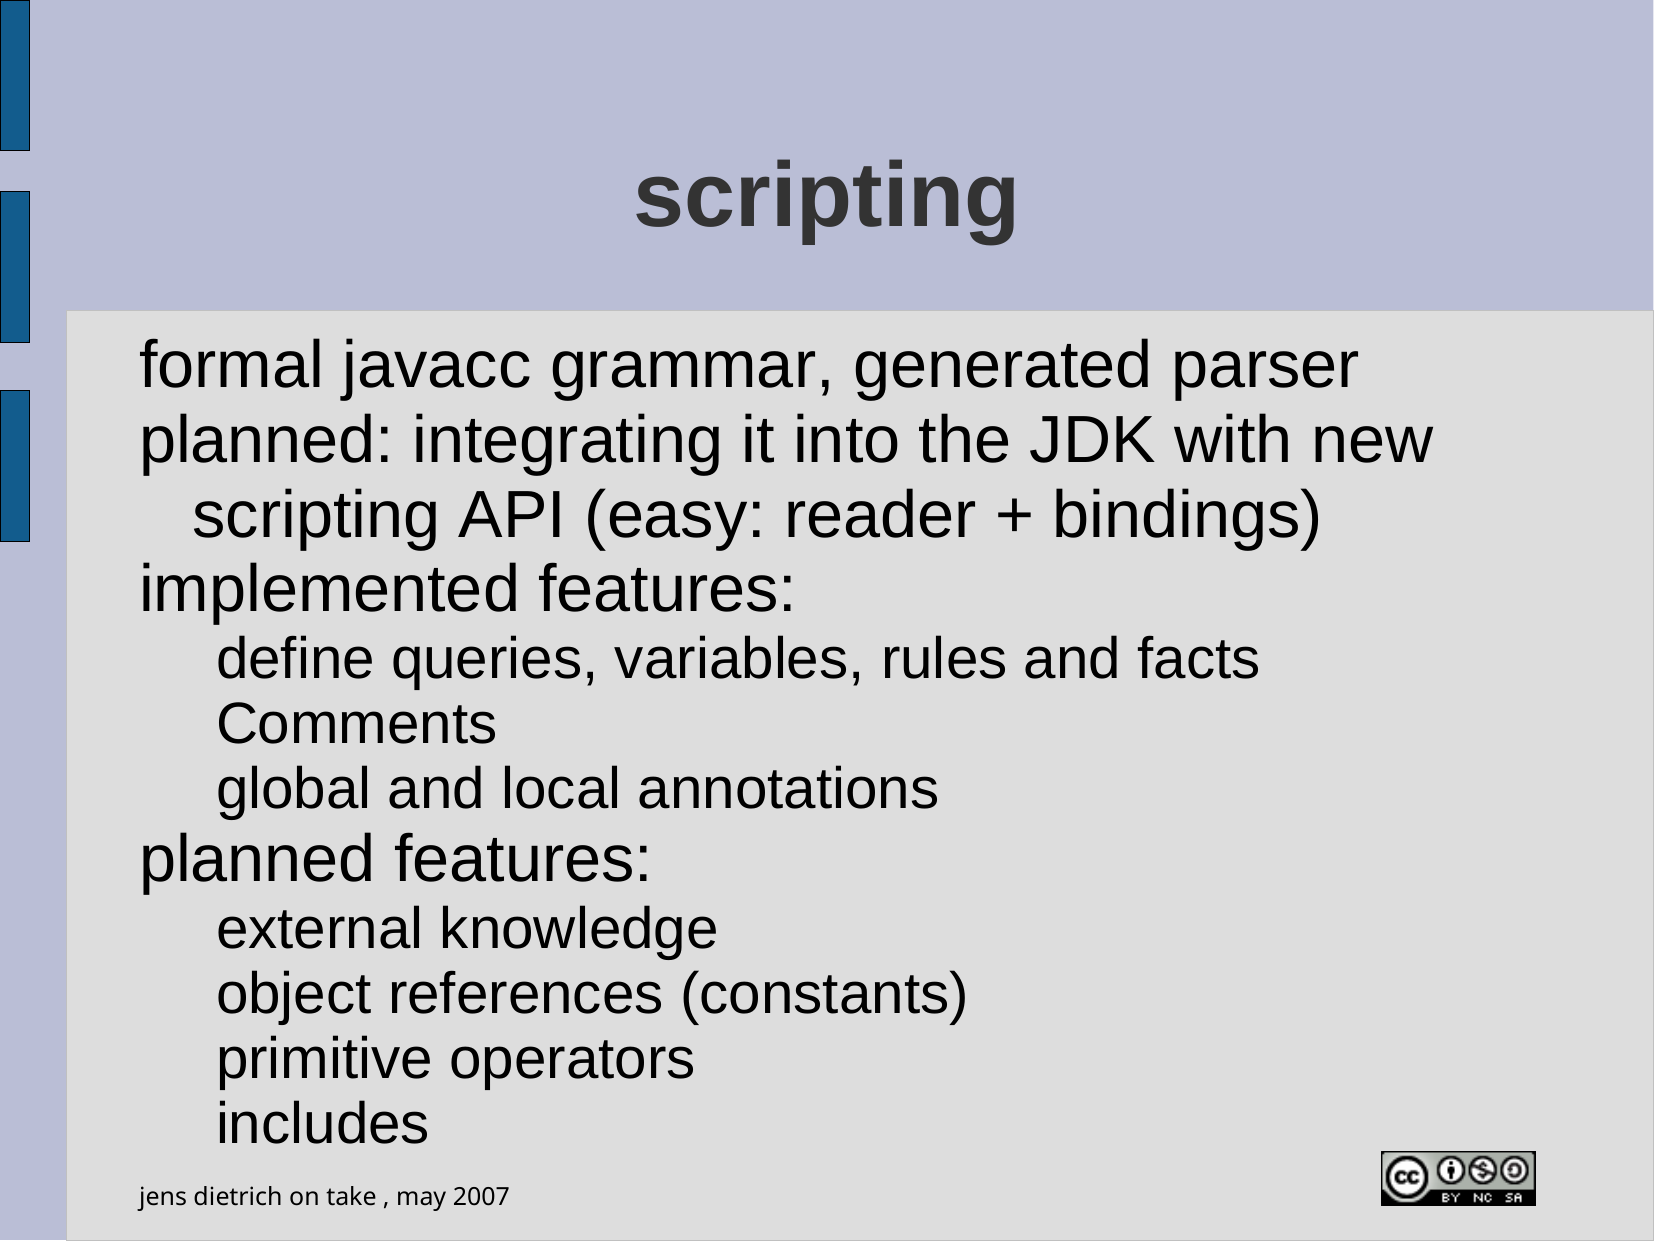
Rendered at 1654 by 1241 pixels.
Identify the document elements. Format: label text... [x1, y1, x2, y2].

list formal javacc grammar, generated parser planned: integrating it into the JDK with new scripting API (easy: reader + bindings) implemented features: define queries, variables, rules and facts Comments global and local annotations planned features: external knowledge object references (constants) primitive operators includes [121, 327, 1534, 1155]
picture [1381, 1151, 1536, 1206]
title scripting [121, 91, 1534, 299]
